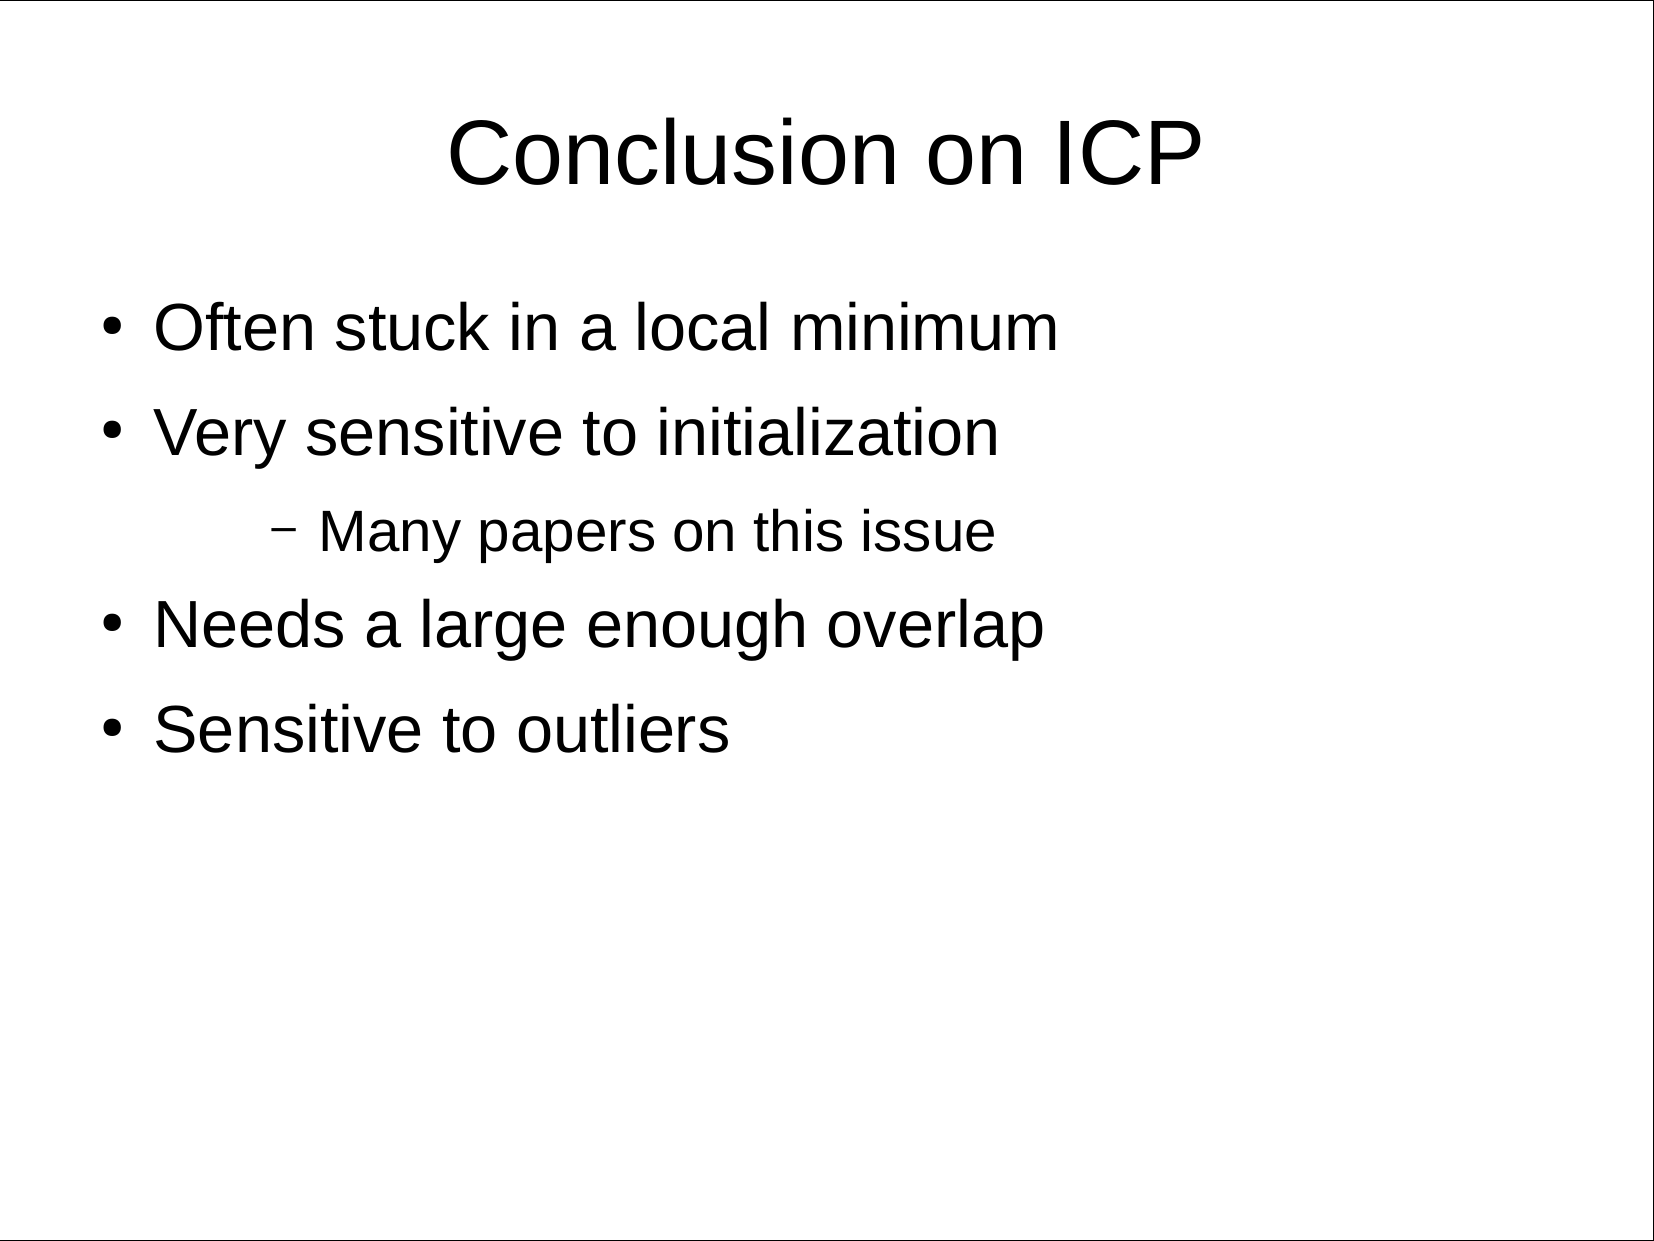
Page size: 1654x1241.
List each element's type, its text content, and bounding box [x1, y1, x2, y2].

title Conclusion on ICP [82, 56, 1571, 250]
list Often stuck in a local minimum Very sensitive to initialization Many papers on this issue Needs a large enough overlap Sensitive to outliers [82, 290, 1571, 1094]
